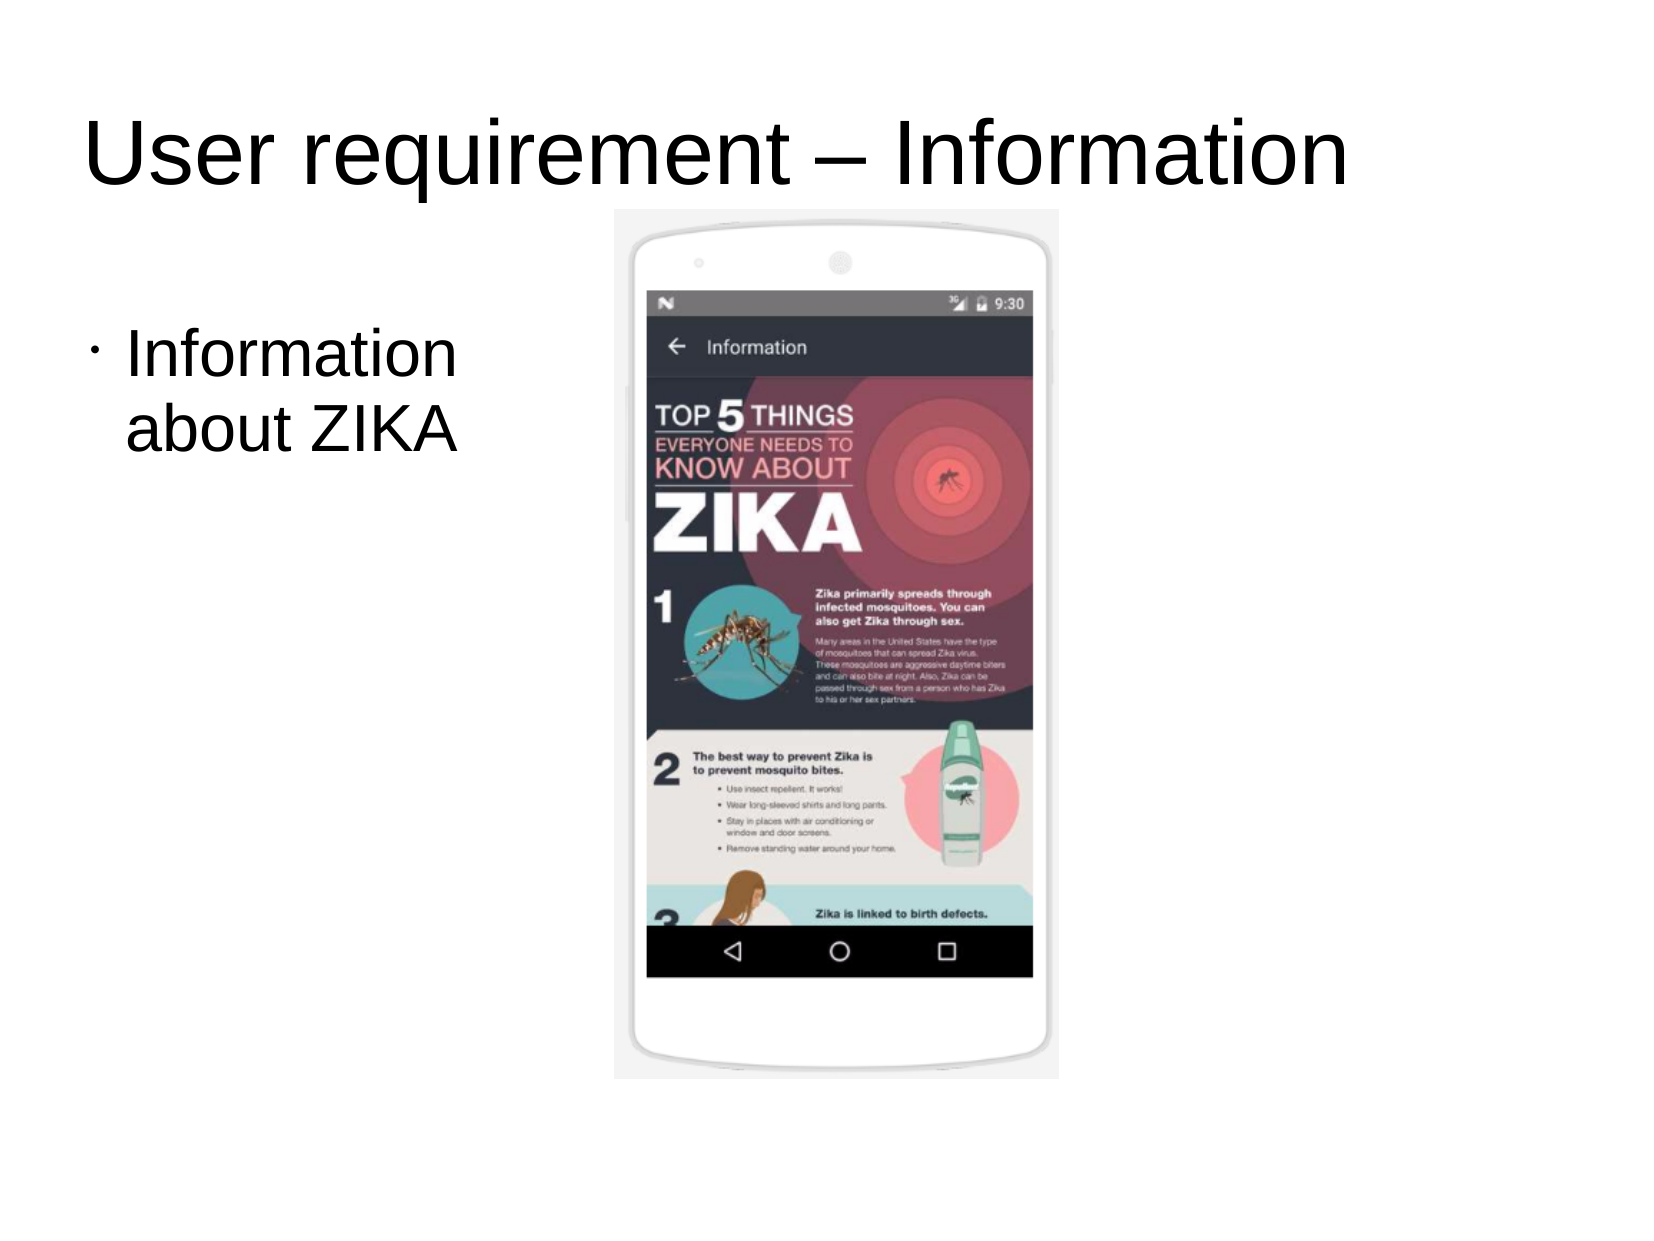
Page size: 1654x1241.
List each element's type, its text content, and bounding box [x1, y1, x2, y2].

title User requirement – Information [82, 49, 1571, 257]
text_box Information about ZIKA [90, 315, 668, 1241]
picture [614, 209, 1059, 1079]
